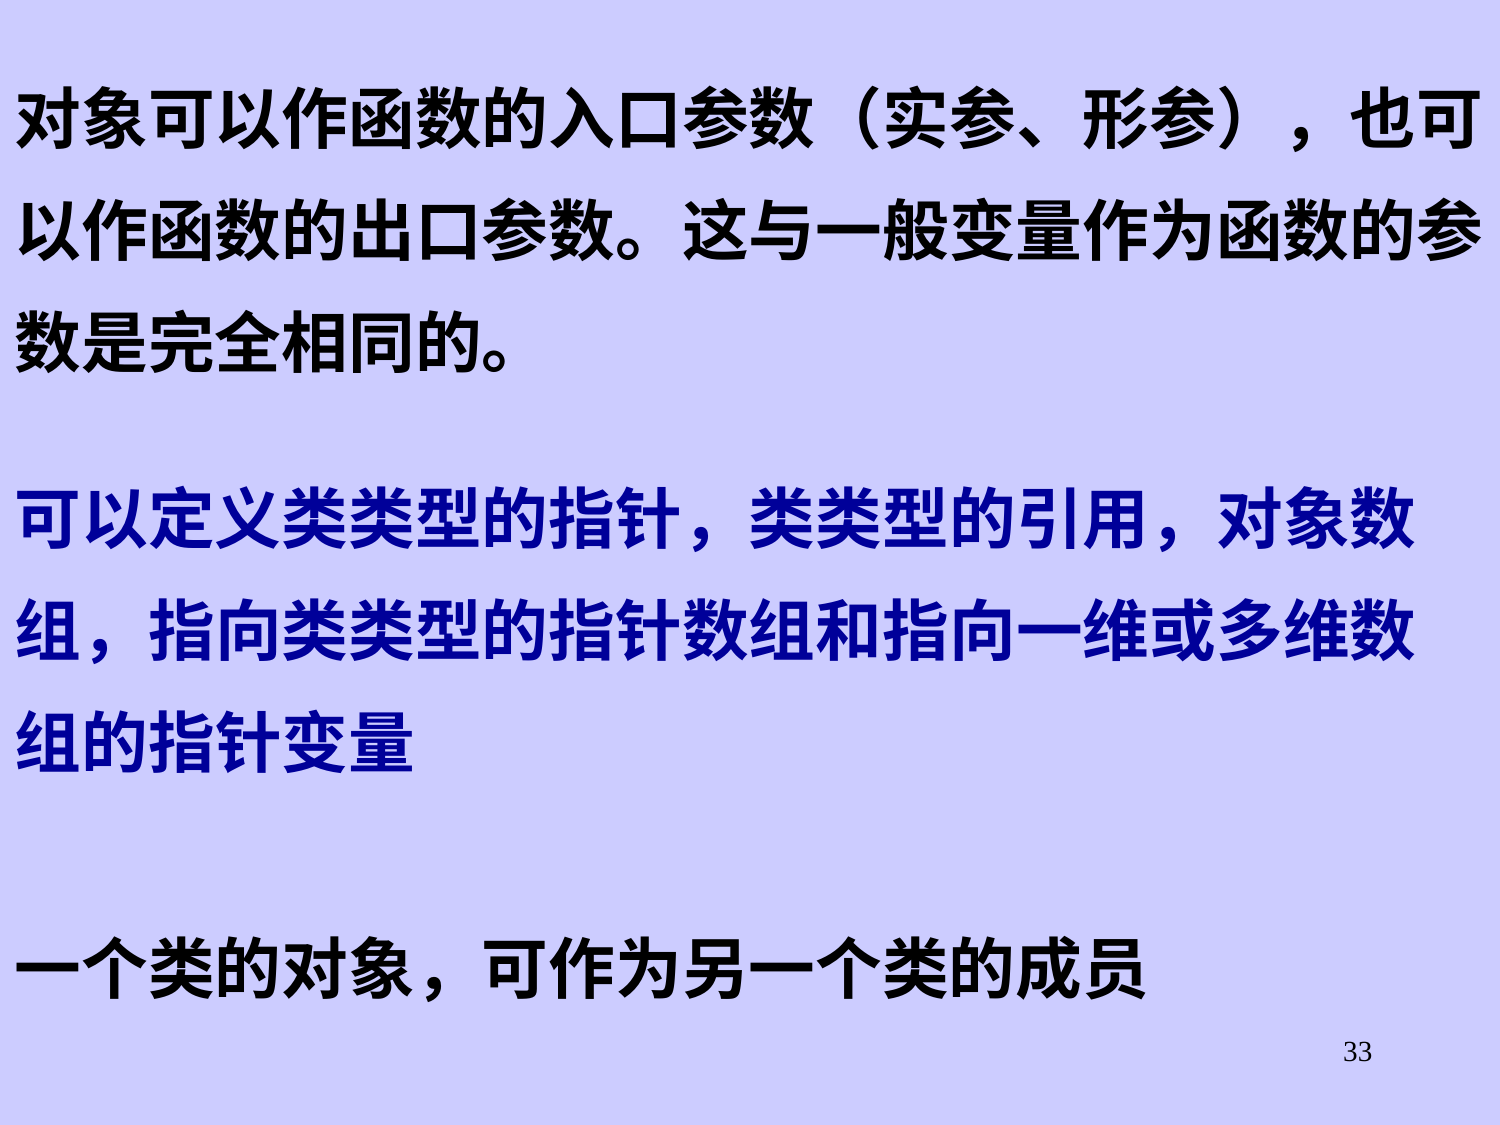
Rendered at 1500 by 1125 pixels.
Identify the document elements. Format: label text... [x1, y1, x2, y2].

text_box 可以定义类类型的指针，类类型的引用，对象数组，指向类类型的指针数组和指向一维或多维数组的指针变量 [0, 437, 1476, 789]
text_box 一个类的对象，可作为另一个类的成员 [0, 887, 1251, 1015]
text_box <编号> [1074, 1025, 1388, 1101]
text_box 对象可以作函数的入口参数（实参、形参），也可以作函数的出口参数。这与一般变量作为函数的参数是完全相同的。 [0, 37, 1500, 389]
